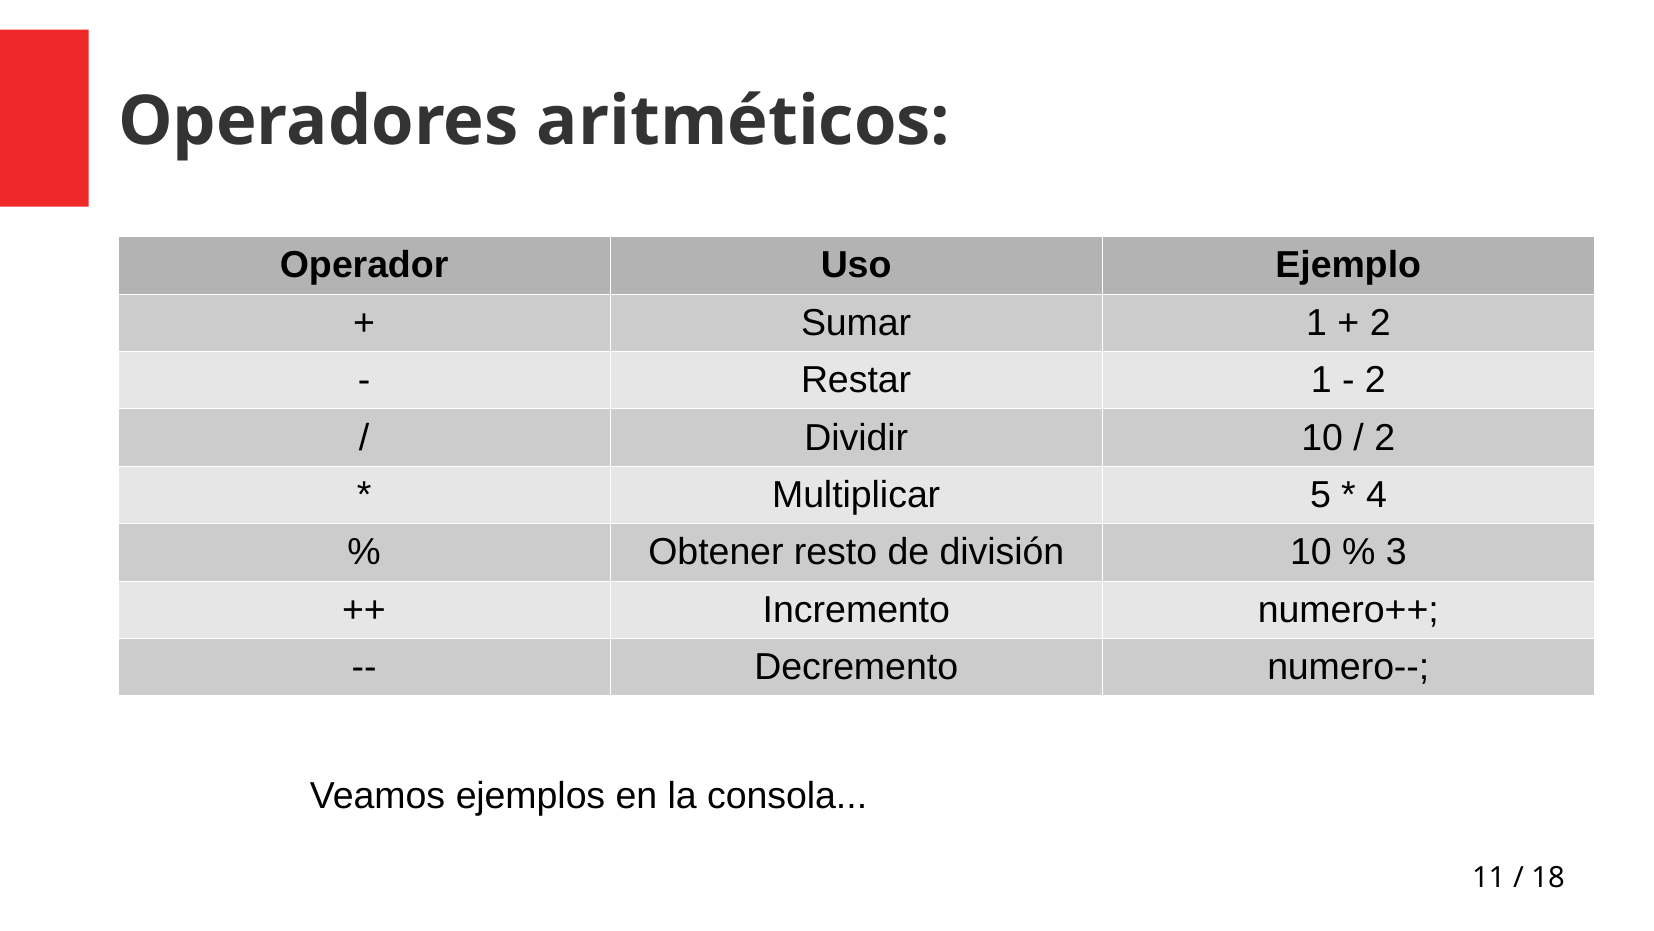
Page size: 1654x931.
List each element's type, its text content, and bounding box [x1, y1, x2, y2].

table_header Operador [119, 237, 610, 294]
table_cell / [119, 409, 610, 466]
table_cell Dividir [611, 409, 1102, 466]
table_header Uso [611, 237, 1102, 294]
table_cell * [119, 467, 610, 523]
table_cell Sumar [611, 295, 1102, 351]
table_cell - [119, 352, 610, 408]
table_cell % [119, 524, 610, 581]
table_cell ++ [119, 582, 610, 638]
table_cell numero--; [1103, 639, 1594, 695]
table_header Ejemplo [1103, 237, 1594, 294]
table_cell numero++; [1103, 582, 1594, 638]
table_cell -- [119, 639, 610, 695]
table_cell Incremento [611, 582, 1102, 638]
table_cell + [119, 295, 610, 351]
table_cell 1 - 2 [1103, 352, 1594, 408]
text_box Veamos ejemplos en la consola... [295, 766, 883, 824]
table_cell Decremento [611, 639, 1102, 695]
title Operadores aritméticos: [118, 29, 1595, 207]
table_cell 5 * 4 [1103, 467, 1594, 523]
table_cell 10 / 2 [1103, 409, 1594, 466]
table_cell Obtener resto de división [611, 524, 1102, 581]
table_cell Multiplicar [611, 467, 1102, 523]
table_cell 10 % 3 [1103, 524, 1594, 581]
table_cell Restar [611, 352, 1102, 408]
table_cell 1 + 2 [1103, 295, 1594, 351]
